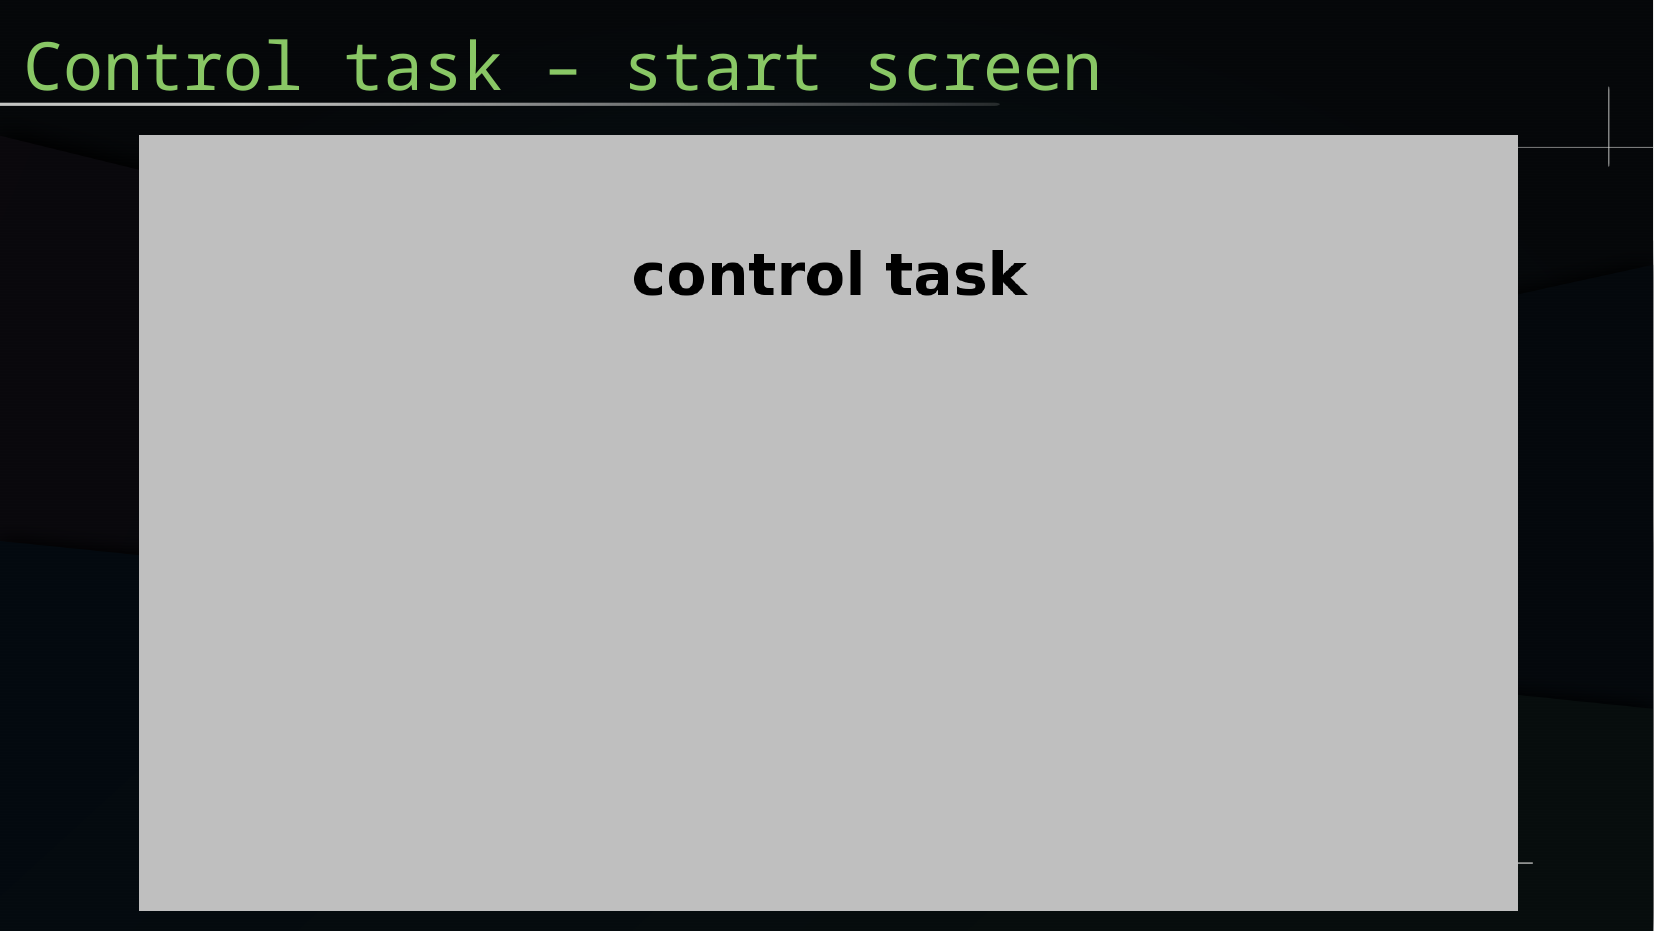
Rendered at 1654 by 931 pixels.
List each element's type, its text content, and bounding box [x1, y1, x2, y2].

picture [0, 0, 1654, 931]
title Control task – start screen [23, 0, 1589, 140]
